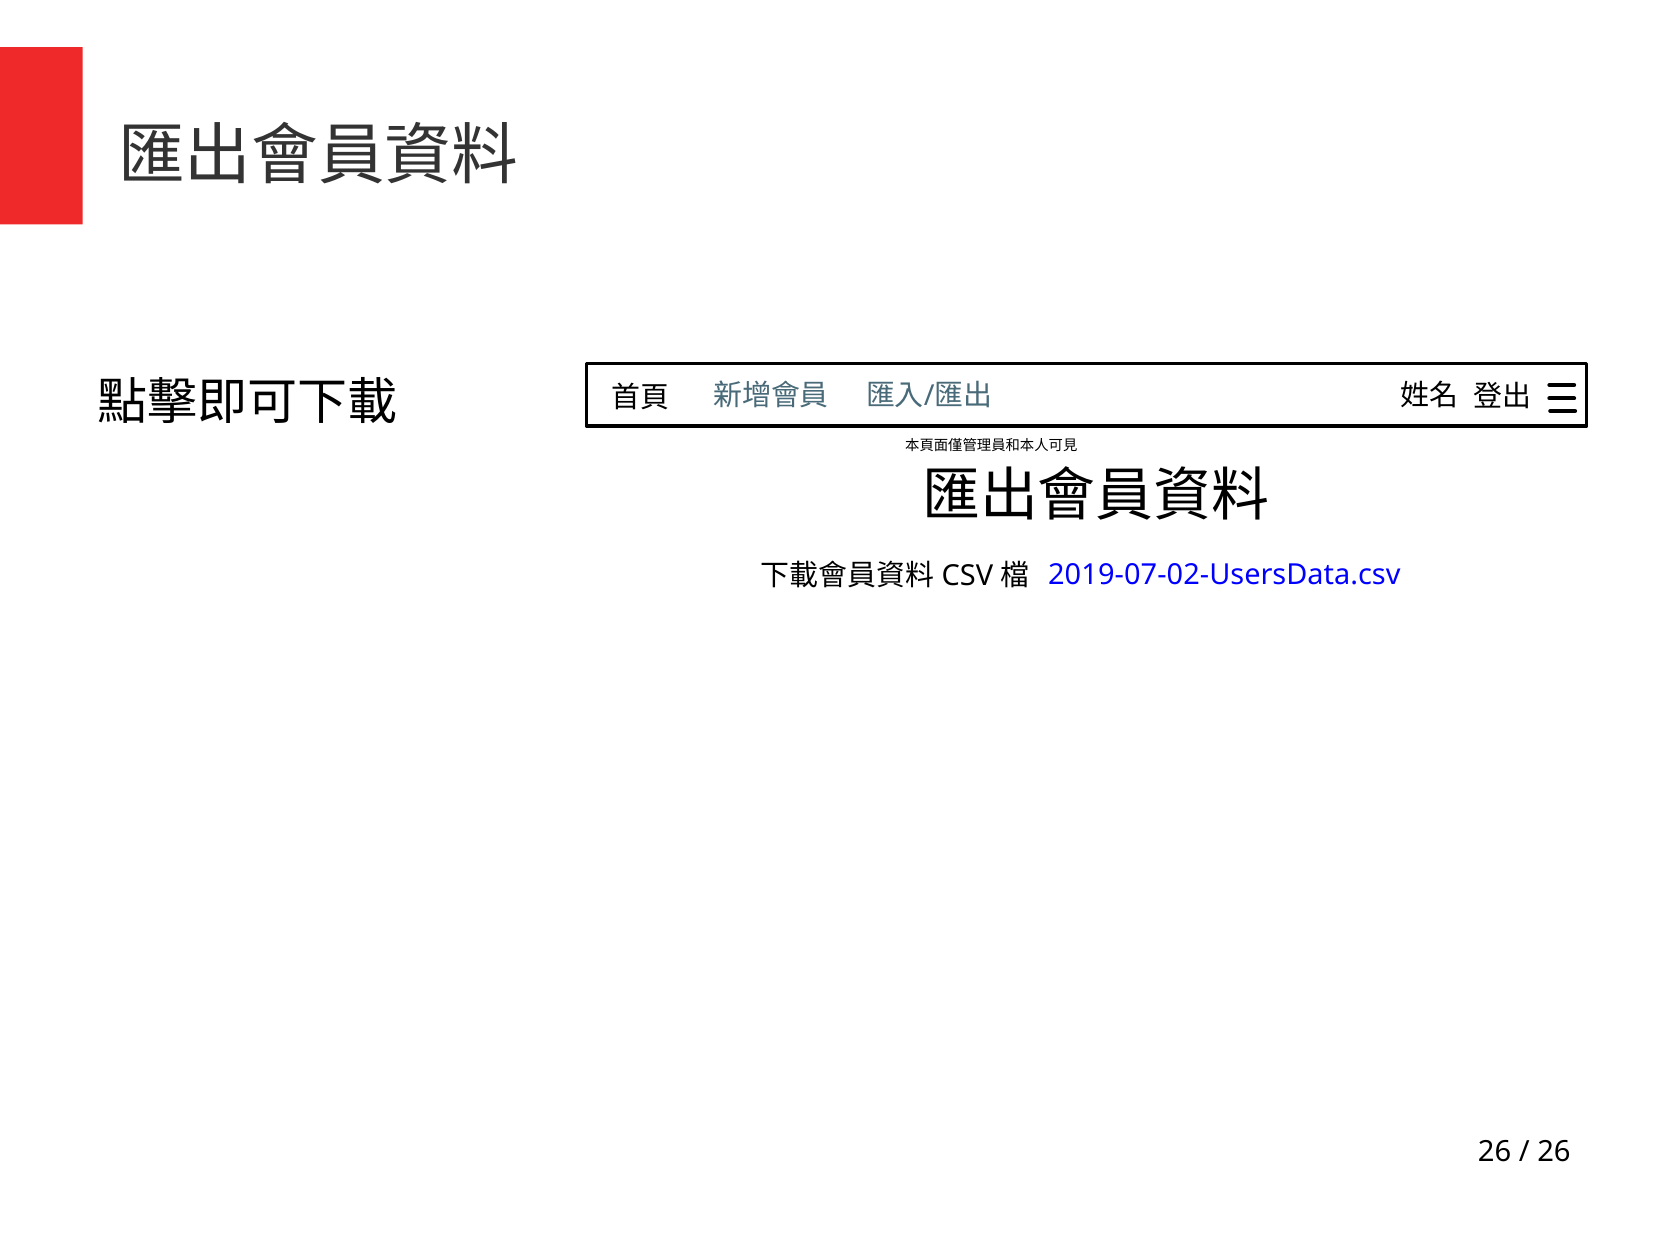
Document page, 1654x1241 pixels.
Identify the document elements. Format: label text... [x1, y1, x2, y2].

picture [578, 355, 1596, 1075]
title 匯出會員資料 [118, 49, 1571, 257]
text_box 點擊即可下載 [82, 354, 567, 444]
